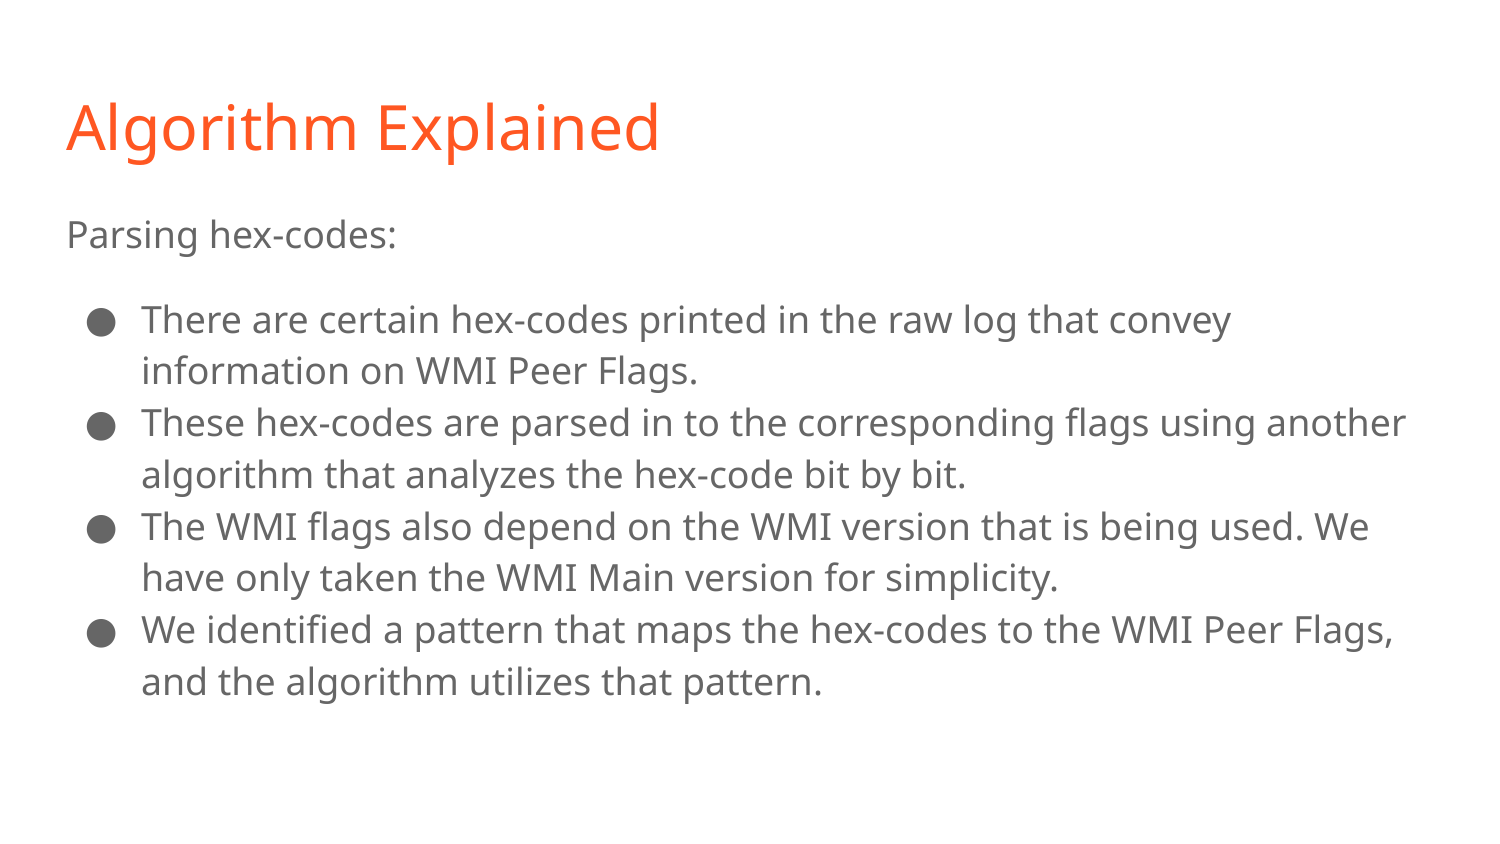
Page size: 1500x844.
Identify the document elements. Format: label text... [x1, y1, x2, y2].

list Parsing hex-codes: There are certain hex-codes printed in the raw log that convey information on WMI Peer Flags. These hex-codes are parsed in to the corresponding flags using another algorithm that analyzes the hex-code bit by bit. The WMI flags also depend on the WMI version that is being used. We have only taken the WMI Main version for simplicity. We identified a pattern that maps the hex-codes to the WMI Peer Flags, and the algorithm utilizes that pattern. [51, 189, 1449, 750]
title Algorithm Explained [51, 72, 1449, 167]
